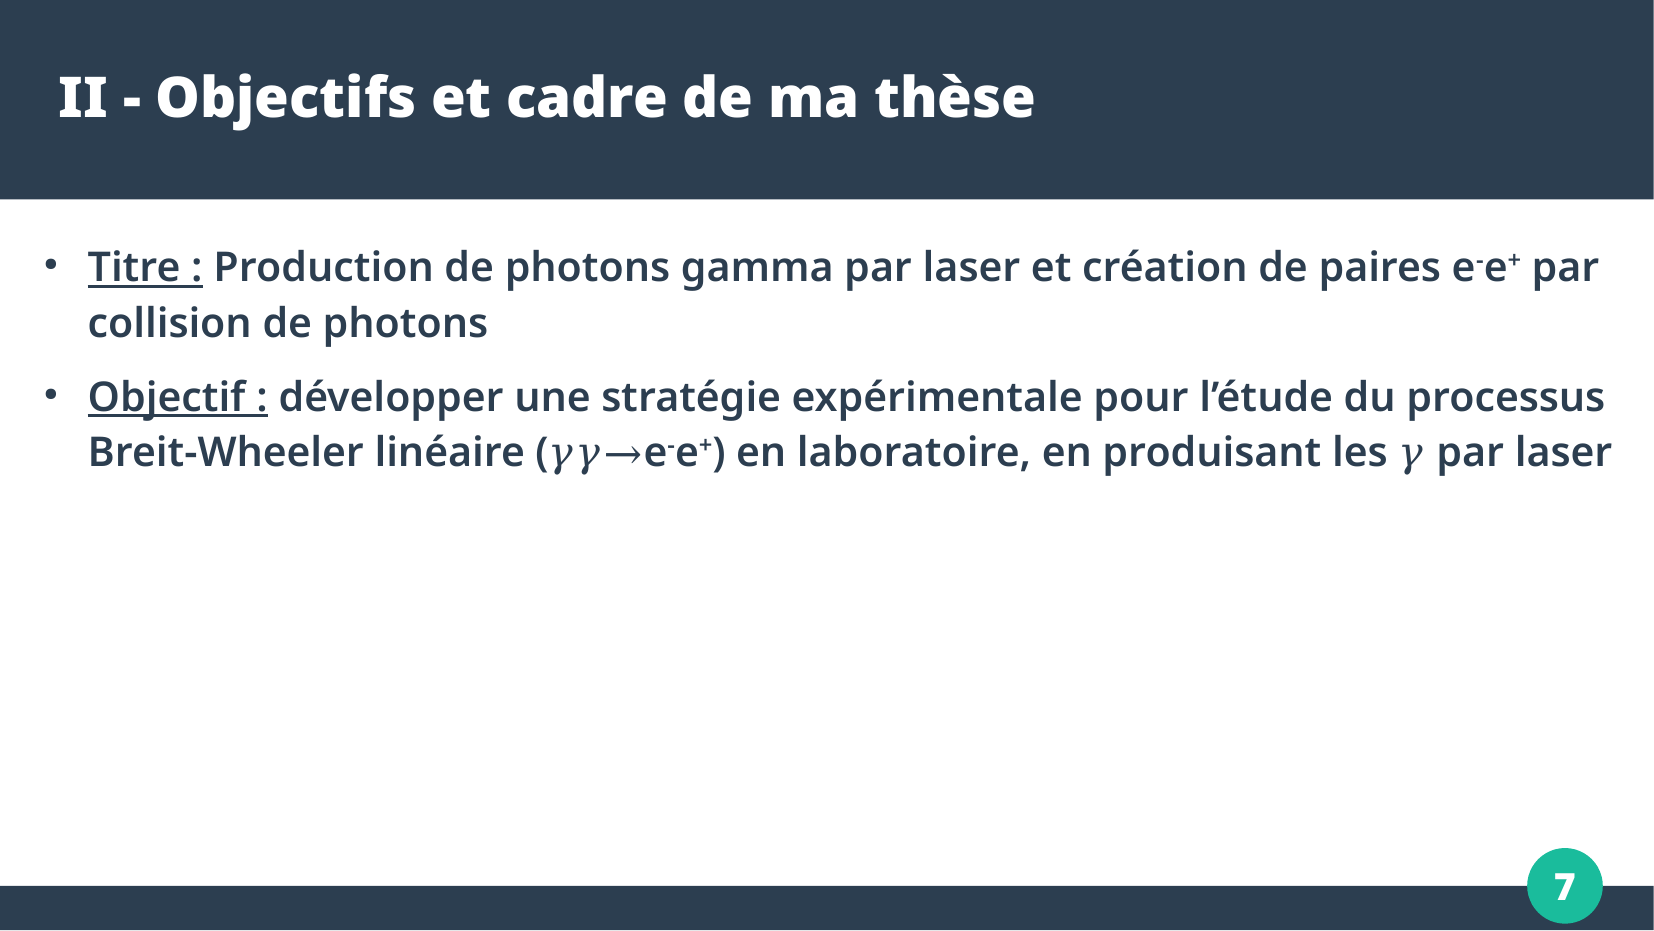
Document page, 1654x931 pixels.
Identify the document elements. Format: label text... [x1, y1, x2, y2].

list Titre : Production de photons gamma par laser et création de paires e-e+ par collision de photons Objectif : développer une stratégie expérimentale pour l’étude du processus Breit-Wheeler linéaire (𝛾𝛾→e-e+) en laboratoire, en produisant les 𝛾 par laser [29, 237, 1625, 531]
title II - Objectifs et cadre de ma thèse [59, 37, 1595, 155]
